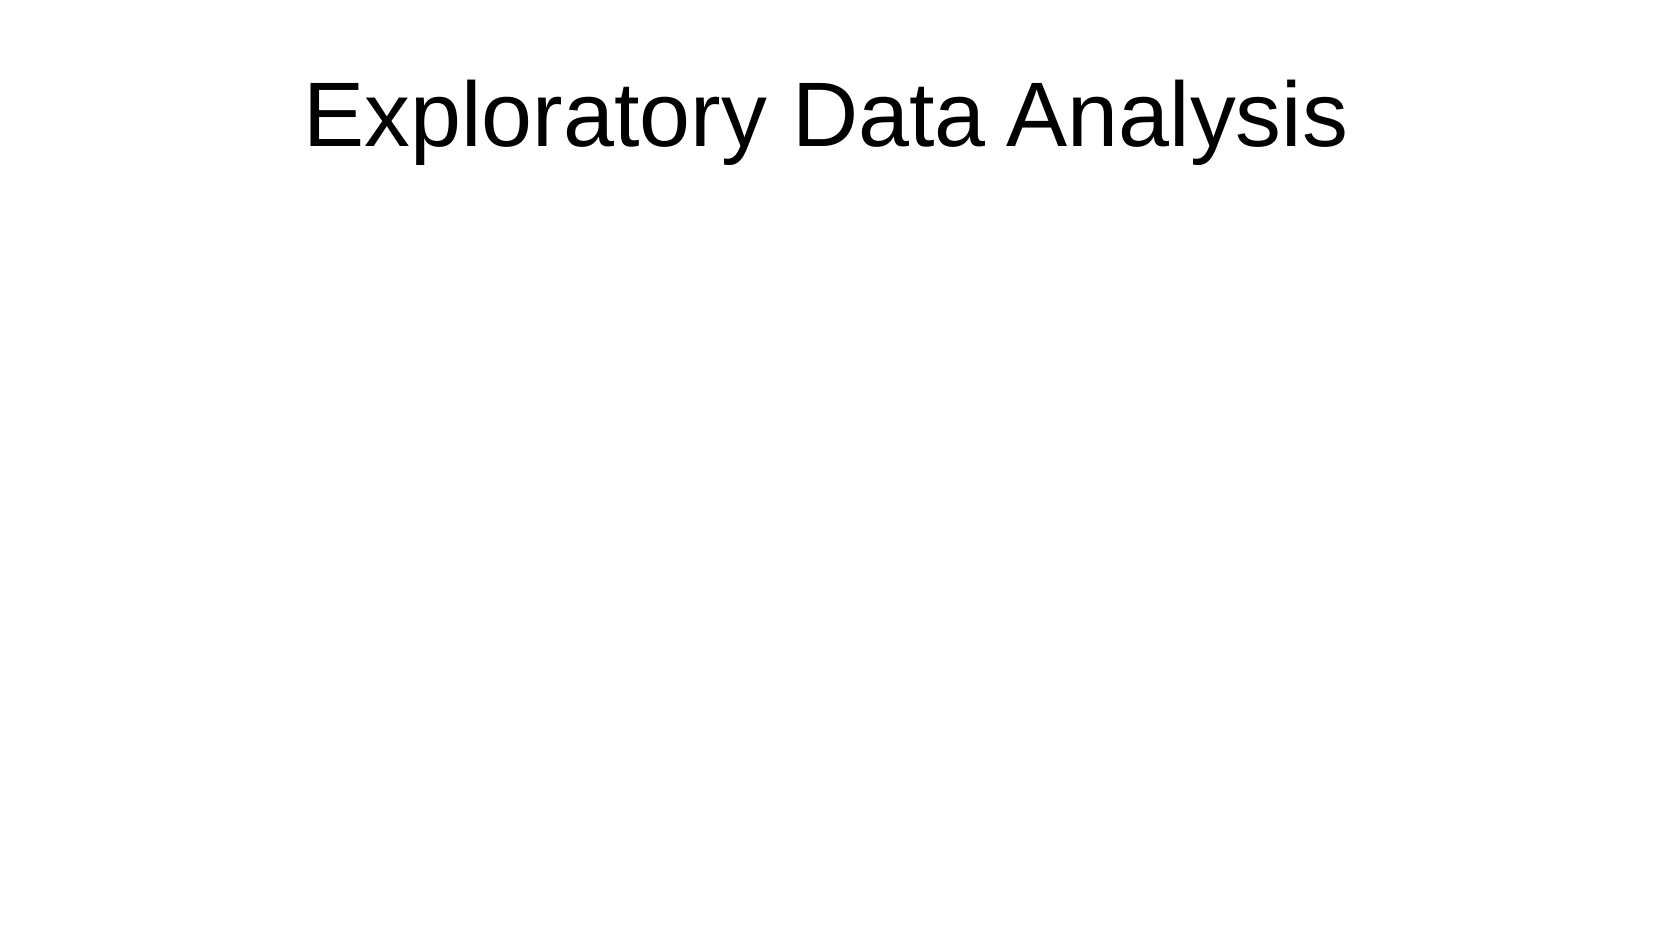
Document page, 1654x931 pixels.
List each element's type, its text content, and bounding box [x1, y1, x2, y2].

title Exploratory Data Analysis [82, 37, 1571, 193]
